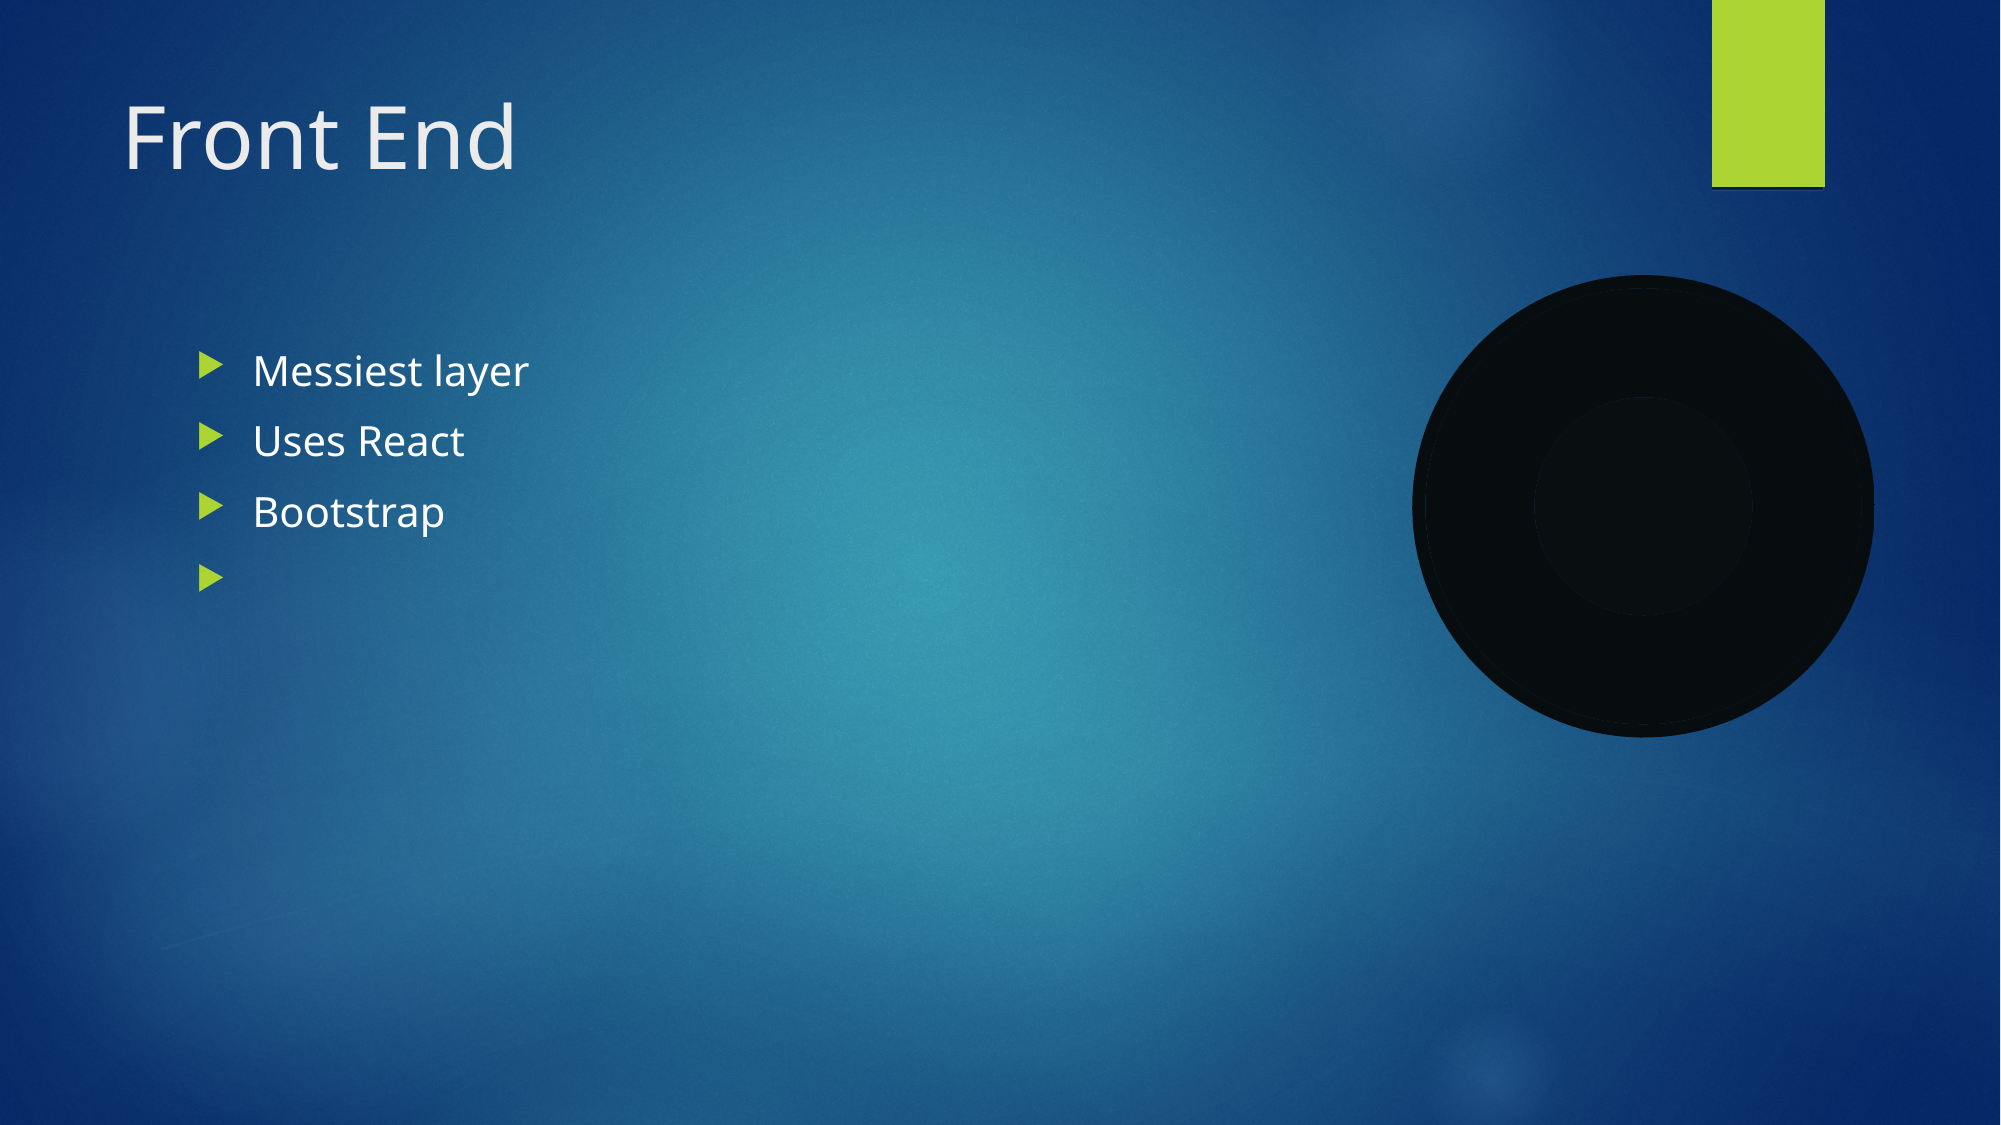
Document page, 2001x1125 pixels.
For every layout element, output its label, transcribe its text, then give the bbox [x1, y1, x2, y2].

title Front End [106, 74, 1649, 305]
list Messiest layer Uses React Bootstrap [181, 336, 1649, 1026]
